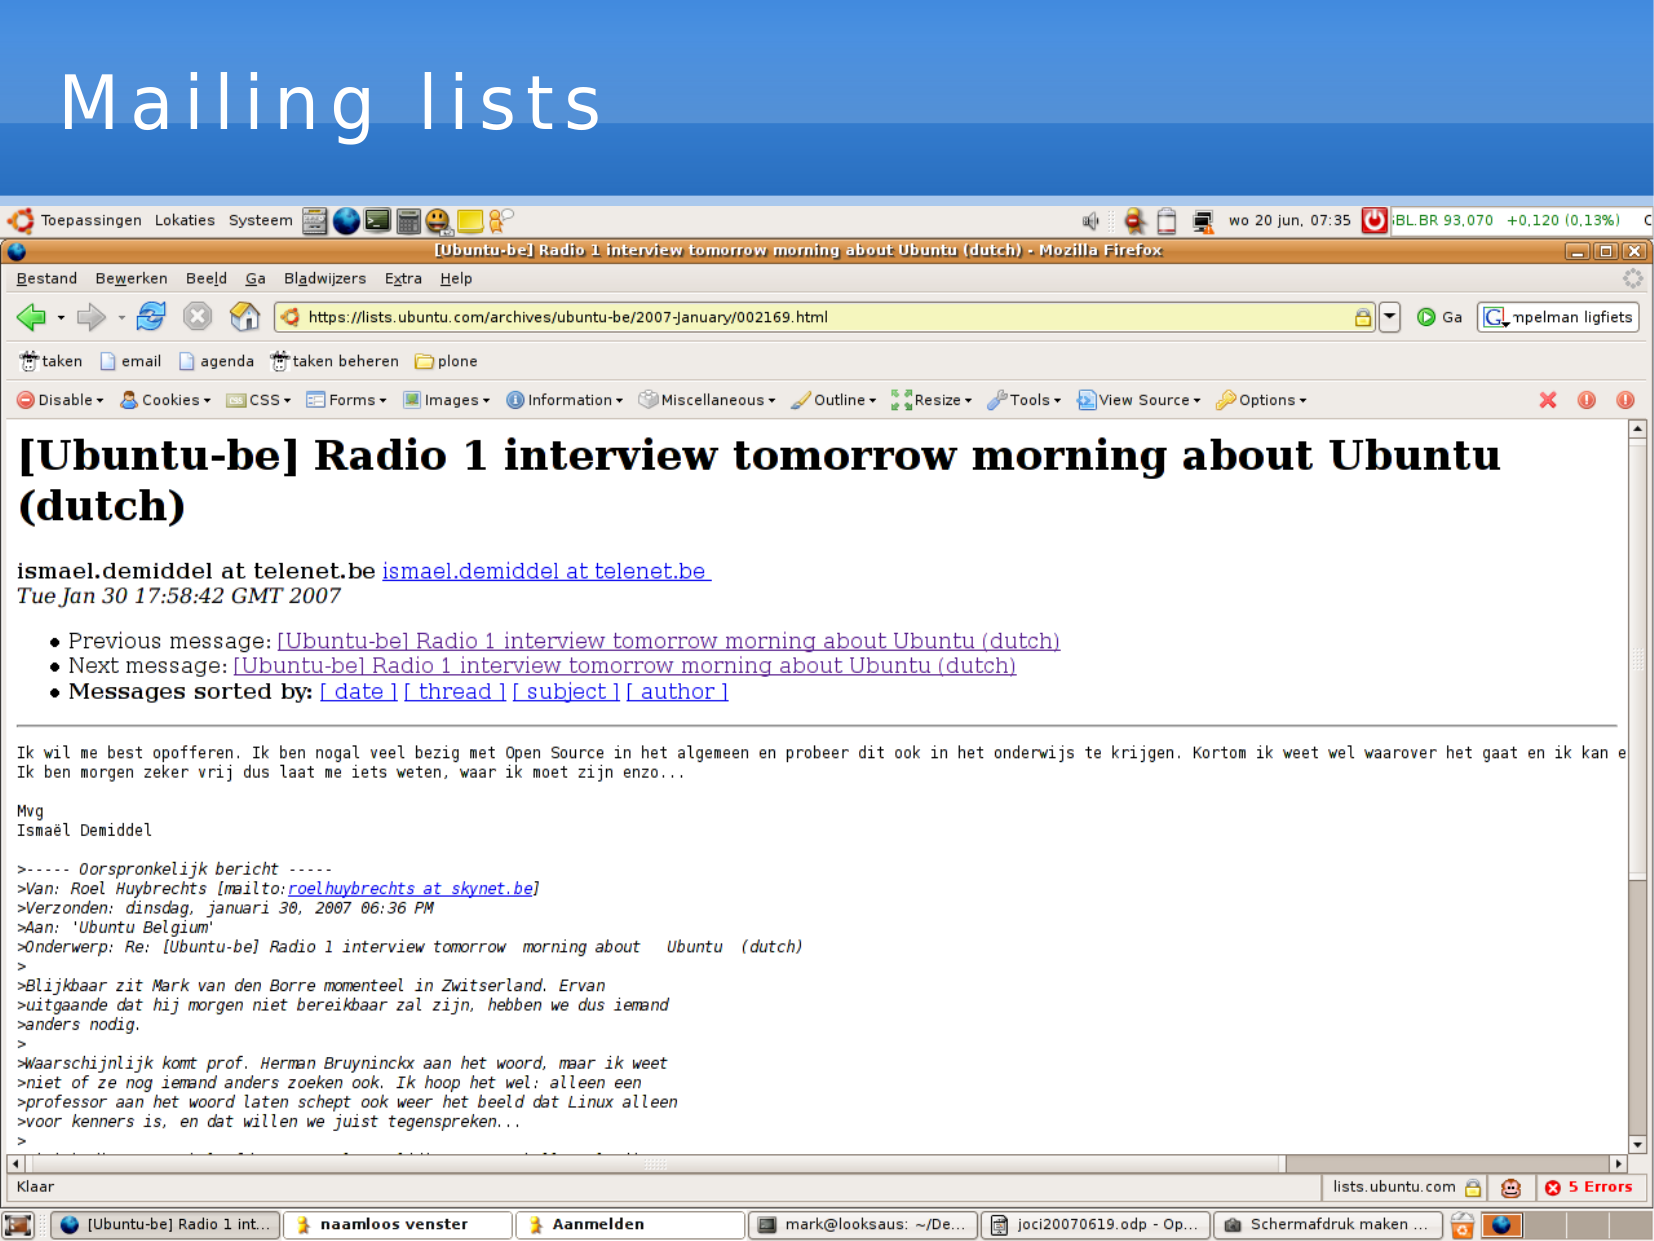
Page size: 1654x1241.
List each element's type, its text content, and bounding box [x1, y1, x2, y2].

picture [0, 0, 1654, 1241]
title Mailing lists [59, 29, 1270, 178]
